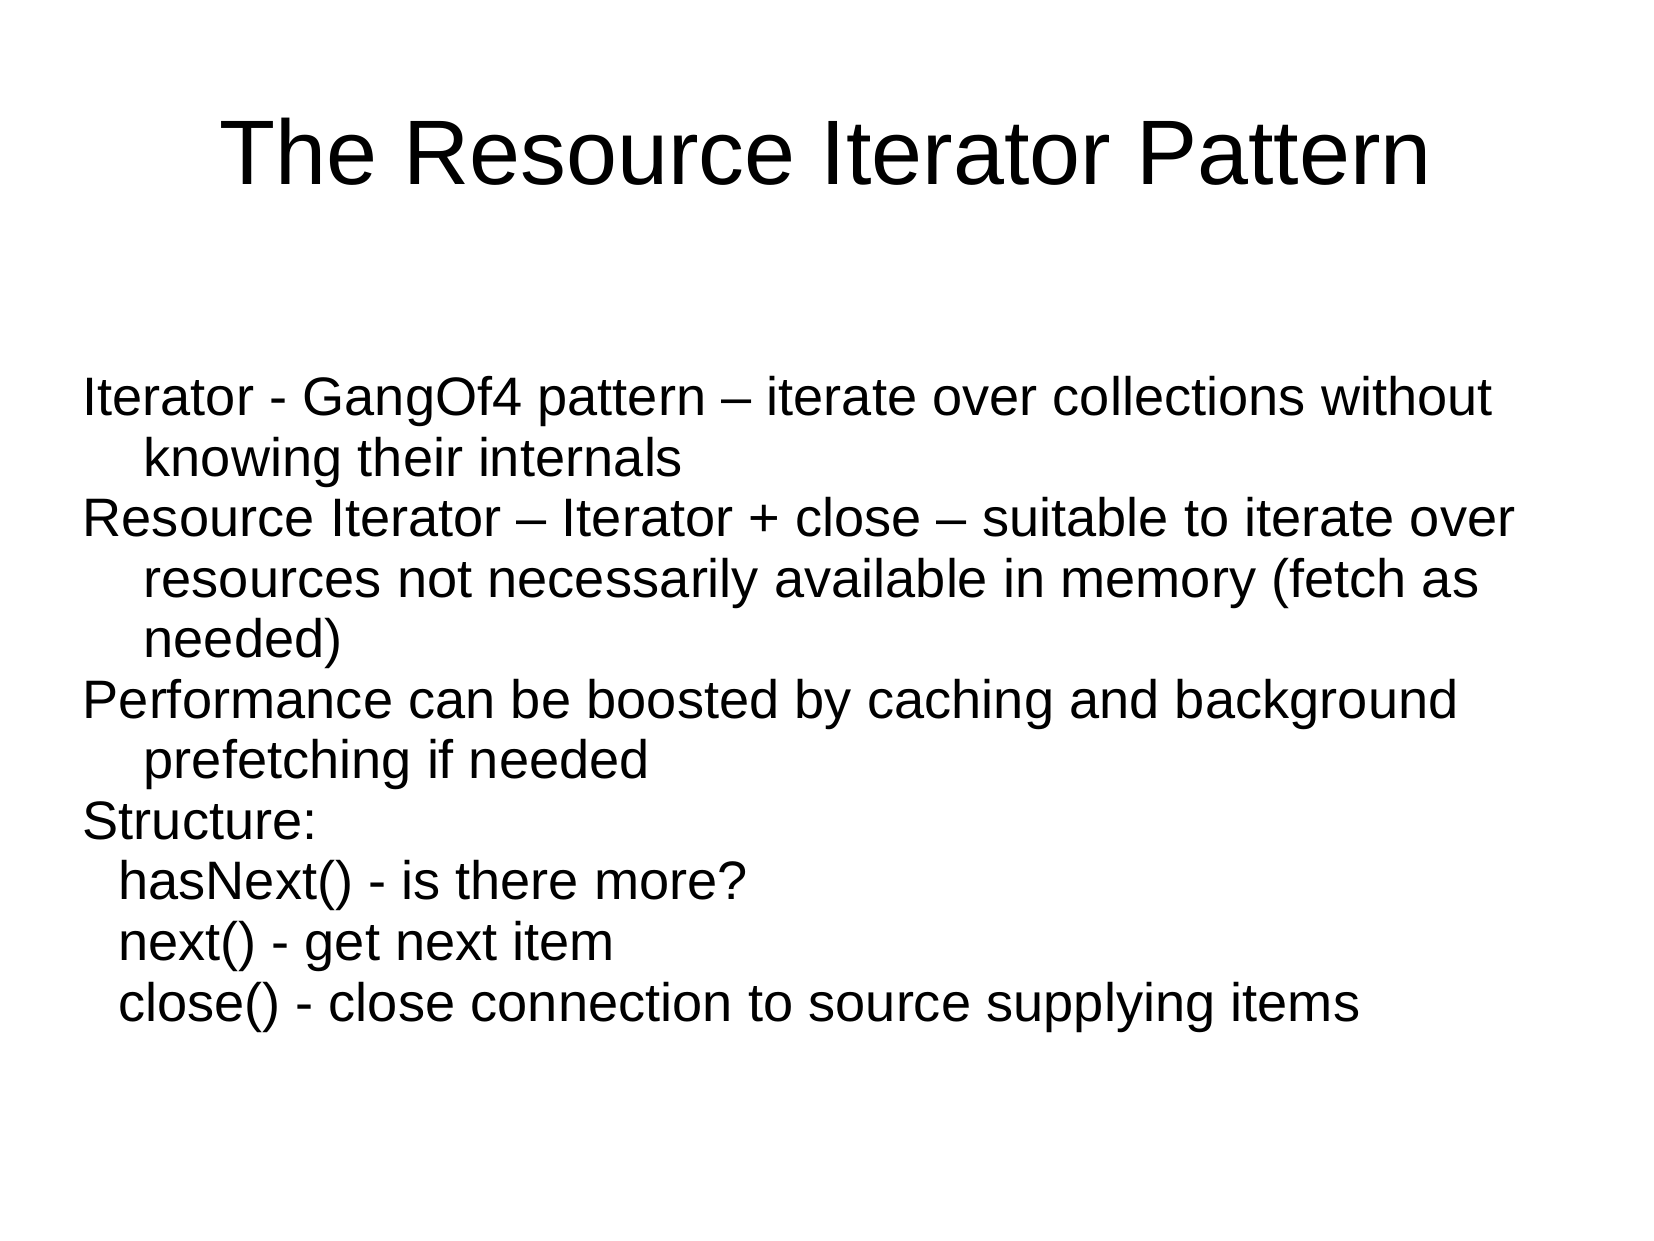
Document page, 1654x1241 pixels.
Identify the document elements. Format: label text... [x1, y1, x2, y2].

title The Resource Iterator Pattern [82, 56, 1571, 250]
subtitle Iterator - GangOf4 pattern – iterate over collections without knowing their internals Resource Iterator – Iterator + close – suitable to iterate over resources not necessarily available in memory (fetch as needed) Performance can be boosted by caching and background prefetching if needed Structure: hasNext() - is there more? next() - get next item close() - close connection to source supplying items [82, 256, 1571, 1143]
